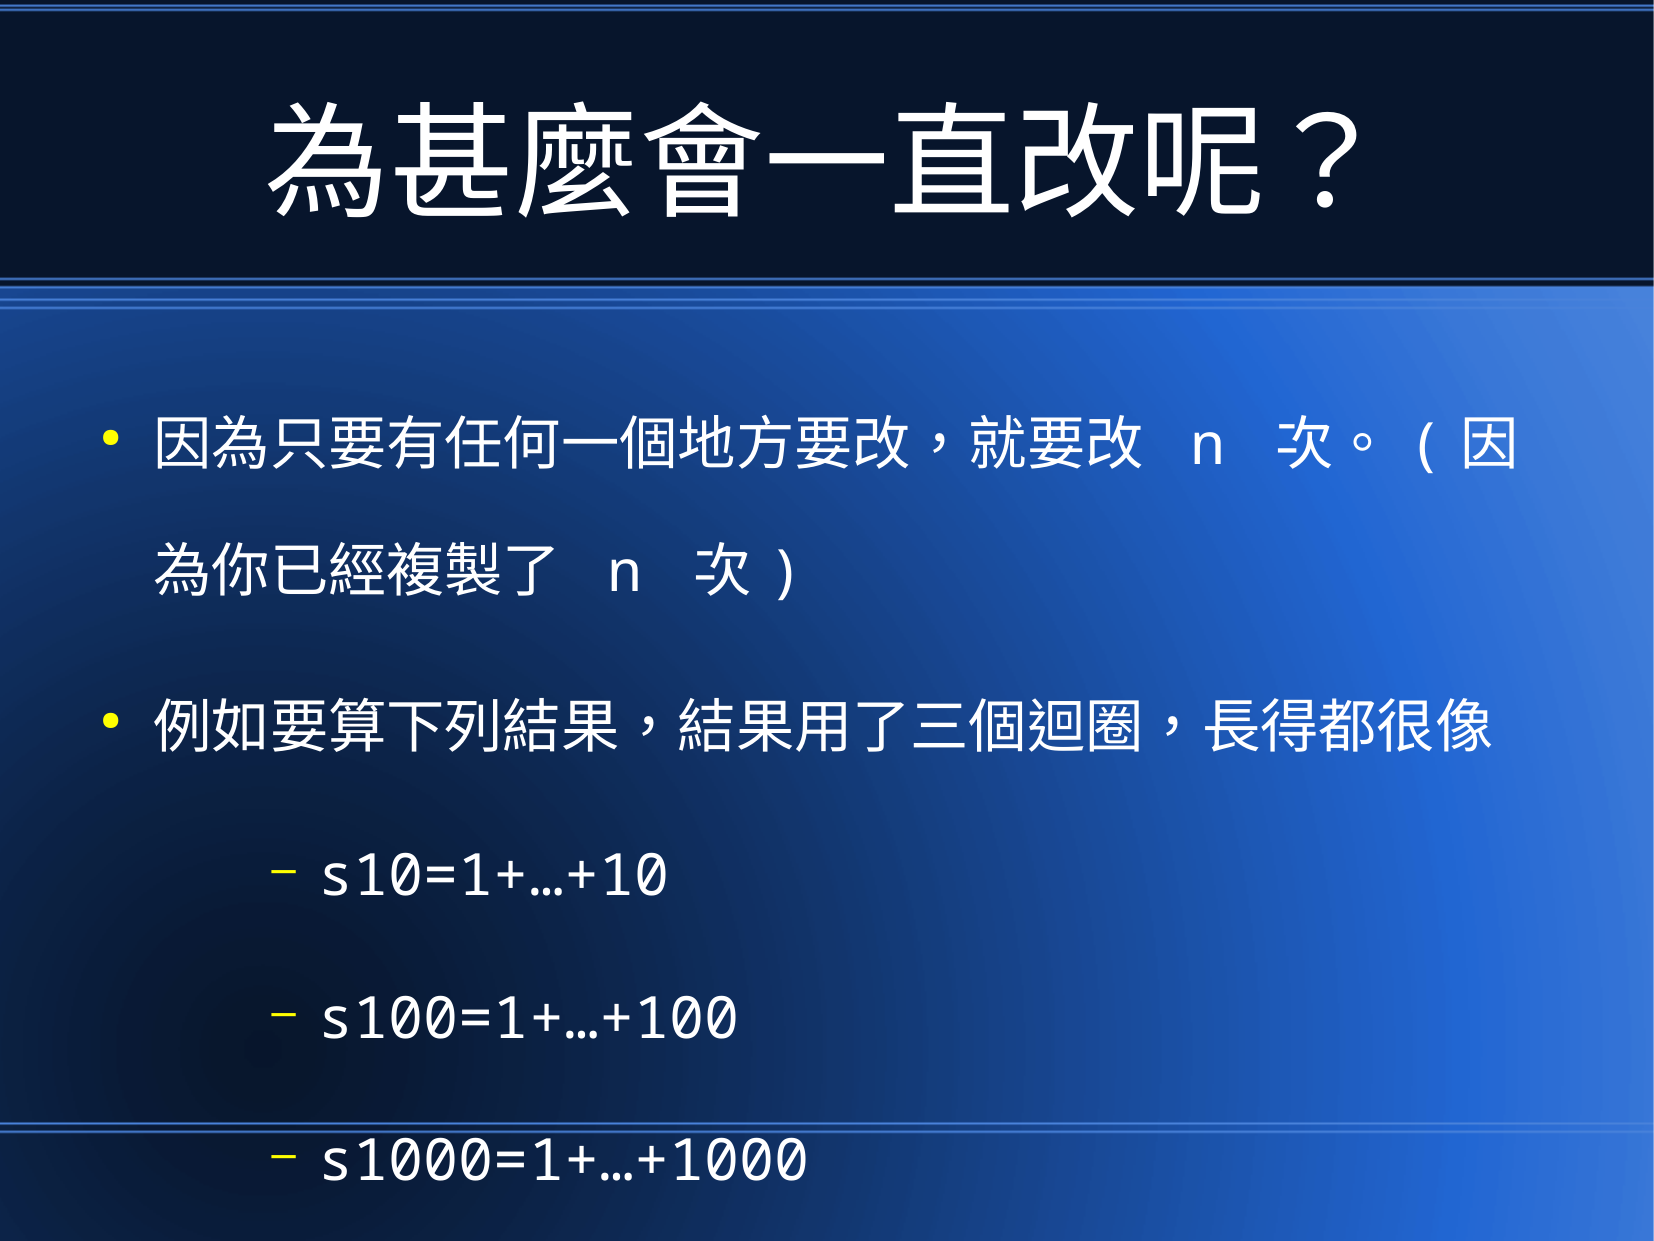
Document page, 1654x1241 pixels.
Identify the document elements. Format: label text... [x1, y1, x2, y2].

list 因為只要有任何一個地方要改，就要改 n 次。(因為你已經複製了 n 次) 例如要算下列結果，結果用了三個迴圈，長得都很像 s10=1+…+10 s100=1+…+100 s1000=1+…+1000 [82, 355, 1571, 1241]
picture [0, 0, 1654, 1241]
title 為甚麼會一直改呢？ [82, 49, 1571, 257]
